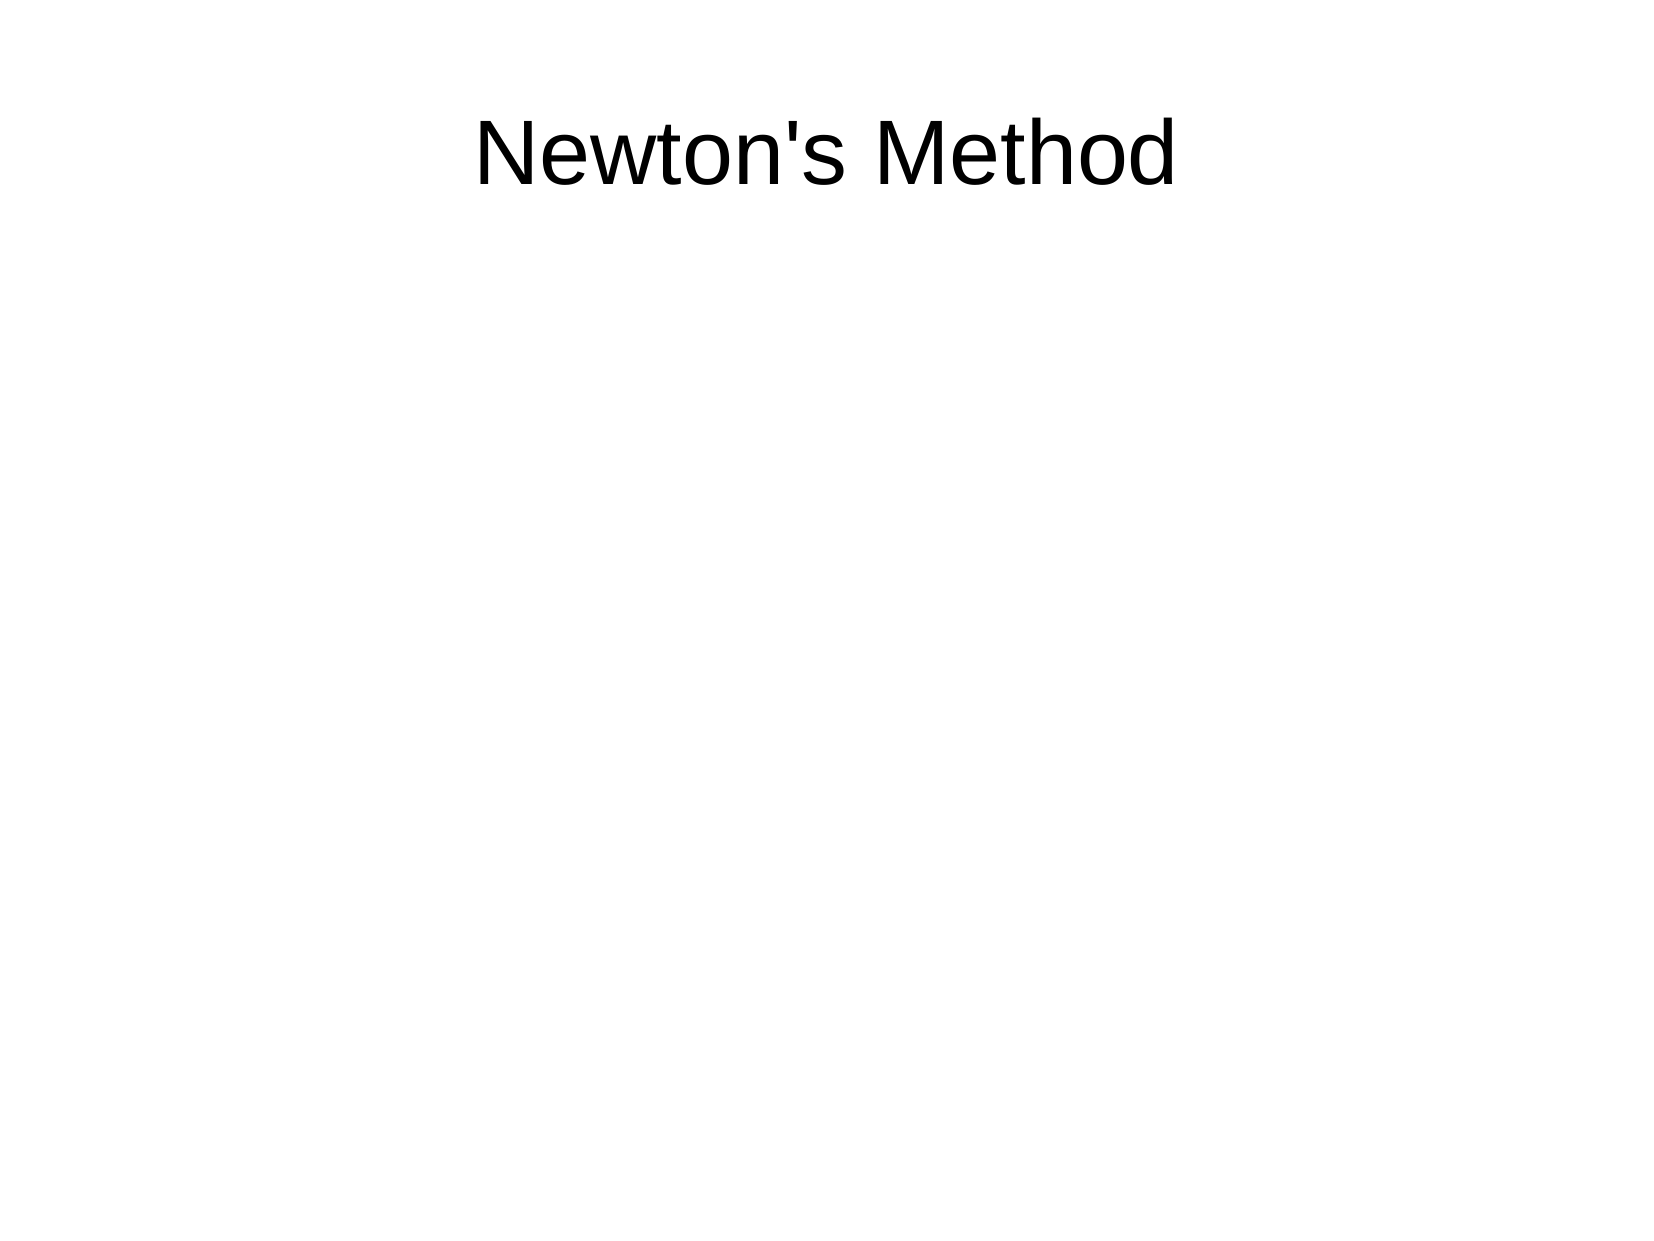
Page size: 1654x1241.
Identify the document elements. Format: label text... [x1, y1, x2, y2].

title Newton's Method [82, 49, 1571, 257]
